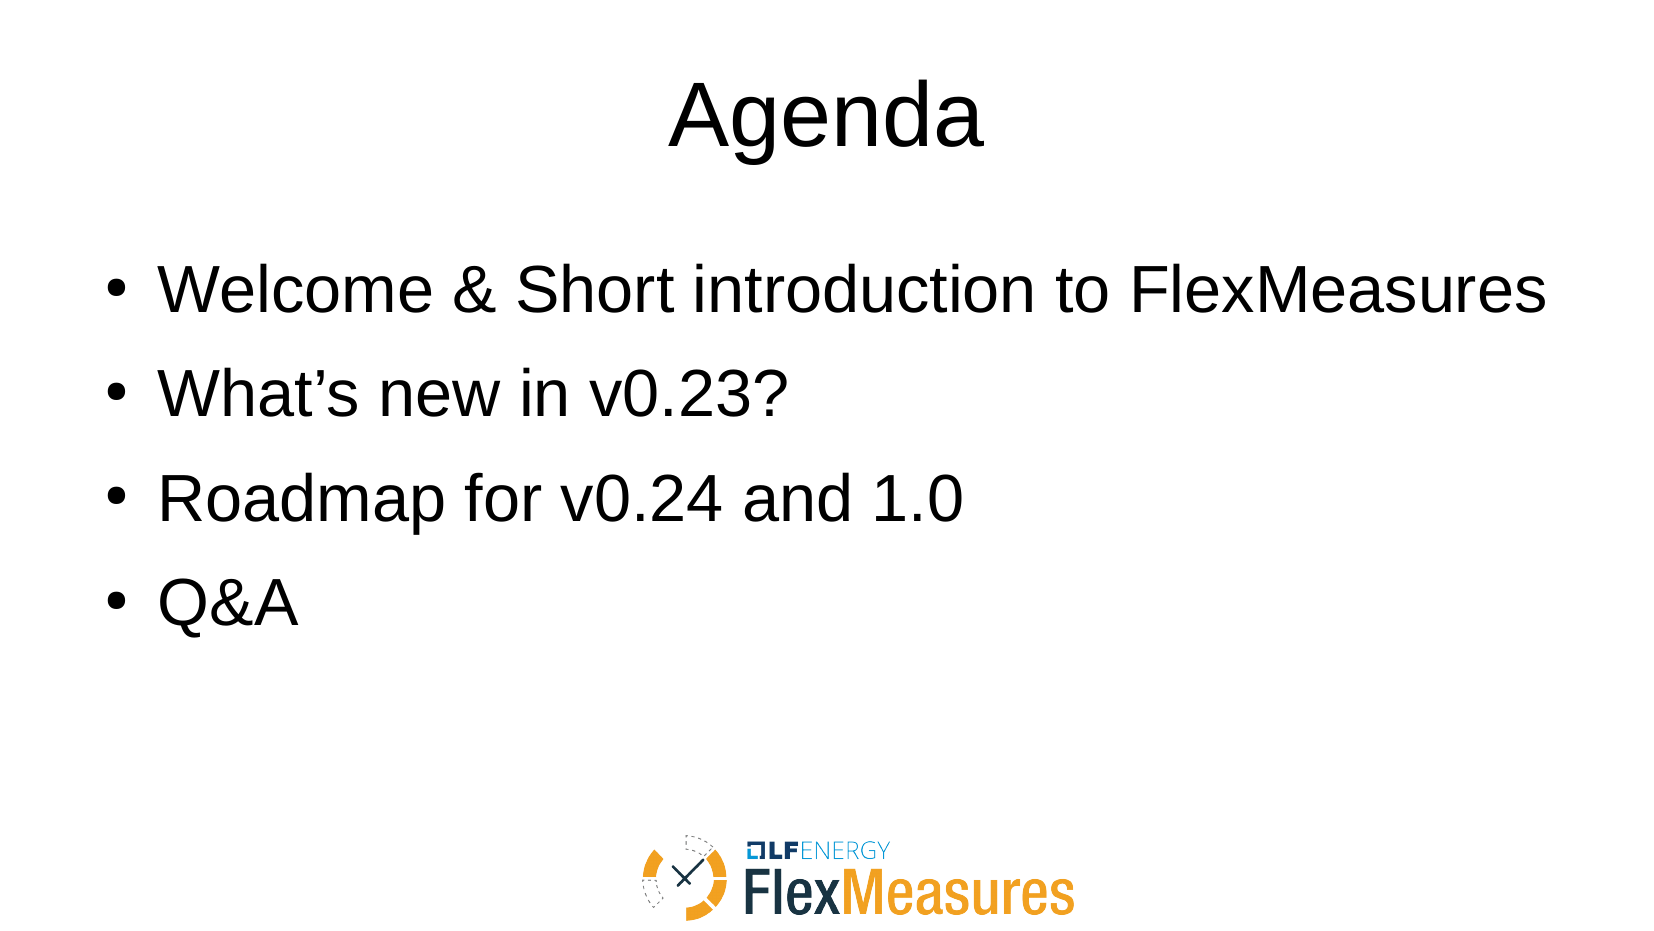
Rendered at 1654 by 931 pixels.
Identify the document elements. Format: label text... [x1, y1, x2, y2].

picture [642, 835, 1074, 921]
list Welcome & Short introduction to FlexMeasures What’s new in v0.23? Roadmap for v0.24 and 1.0 Q&A [86, 251, 1575, 792]
title Agenda [82, 37, 1571, 193]
